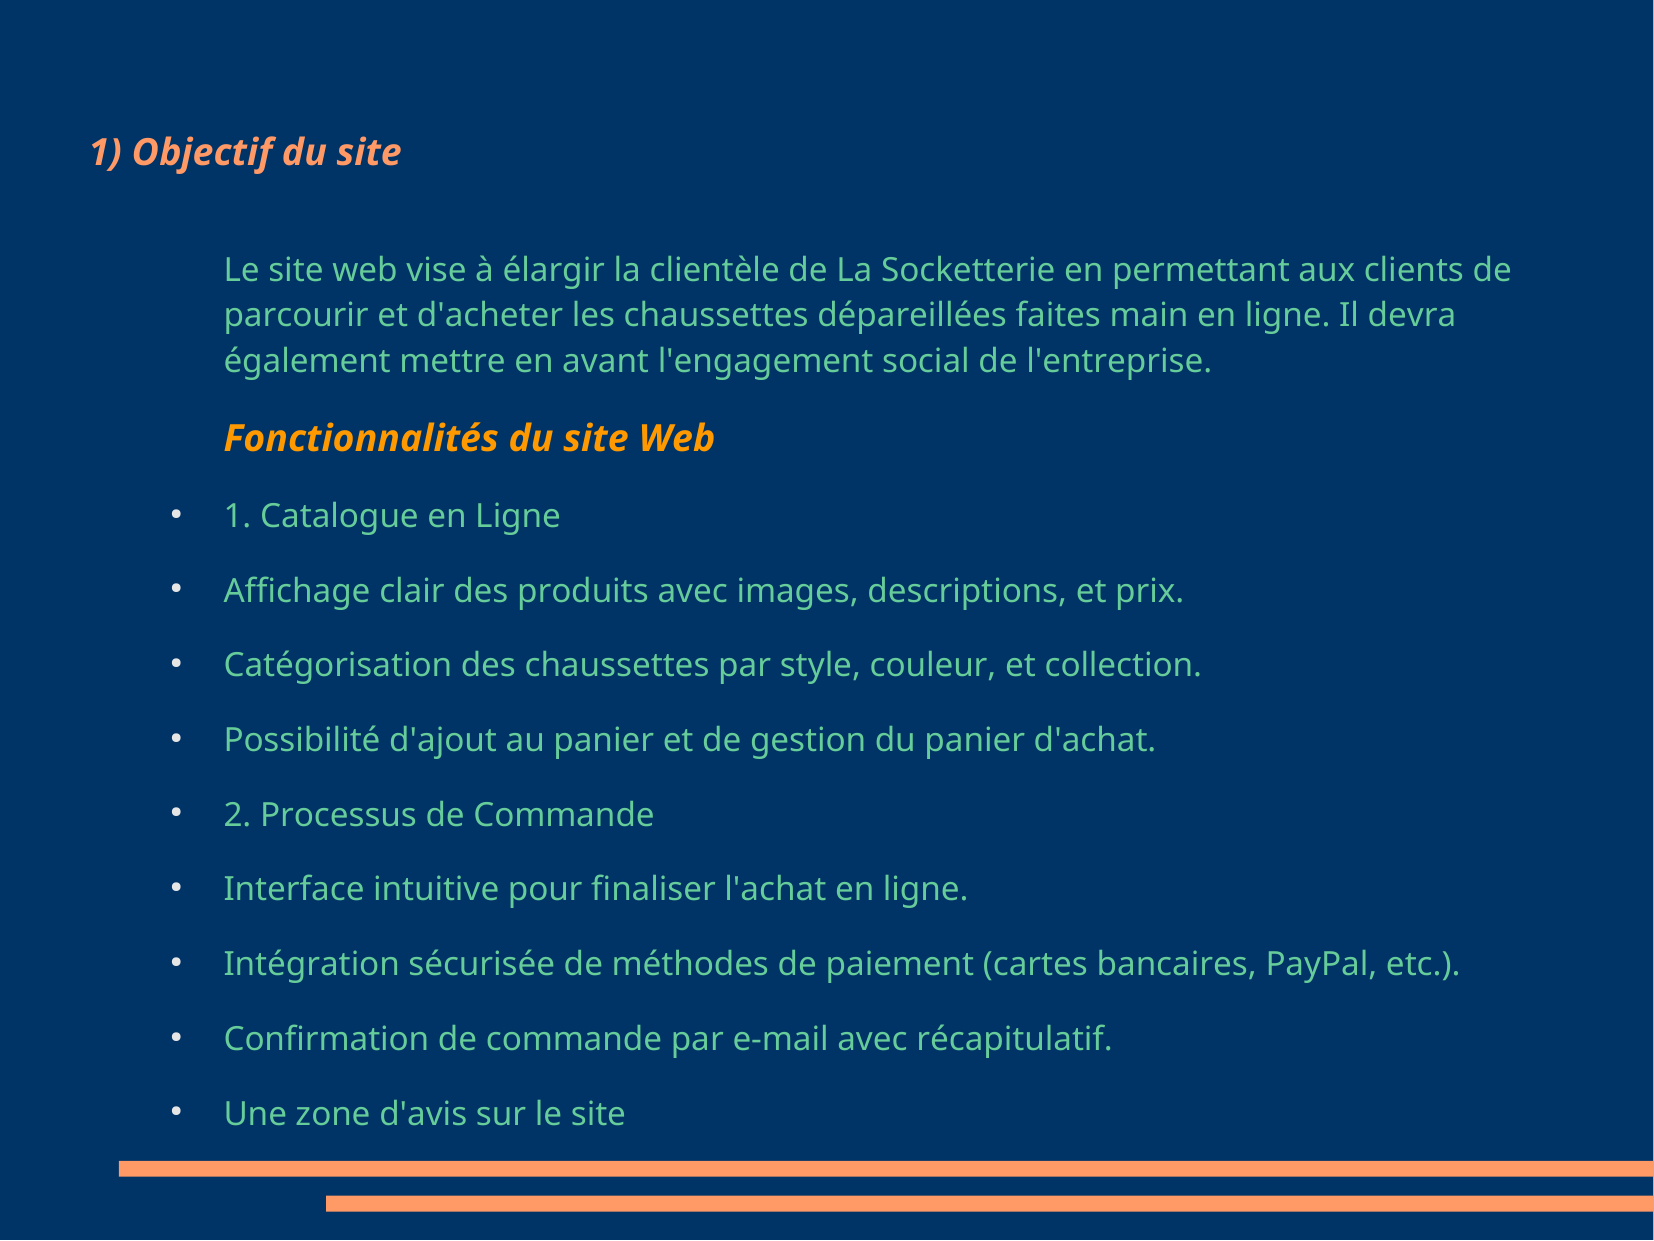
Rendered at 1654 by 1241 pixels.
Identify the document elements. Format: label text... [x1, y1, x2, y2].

list Le site web vise à élargir la clientèle de La Socketterie en permettant aux clients de parcourir et d'acheter les chaussettes dépareillées faites main en ligne. Il devra également mettre en avant l'engagement social de l'entreprise. Fonctionnalités du site Web 1. Catalogue en Ligne Affichage clair des produits avec images, descriptions, et prix. Catégorisation des chaussettes par style, couleur, et collection. Possibilité d'ajout au panier et de gestion du panier d'achat. 2. Processus de Commande Interface intuitive pour finaliser l'achat en ligne. Intégration sécurisée de méthodes de paiement (cartes bancaires, PayPal, etc.). Confirmation de commande par e-mail avec récapitulatif. Une zone d'avis sur le site [152, 246, 1534, 1123]
title 1) Objectif du site [88, 47, 1534, 255]
